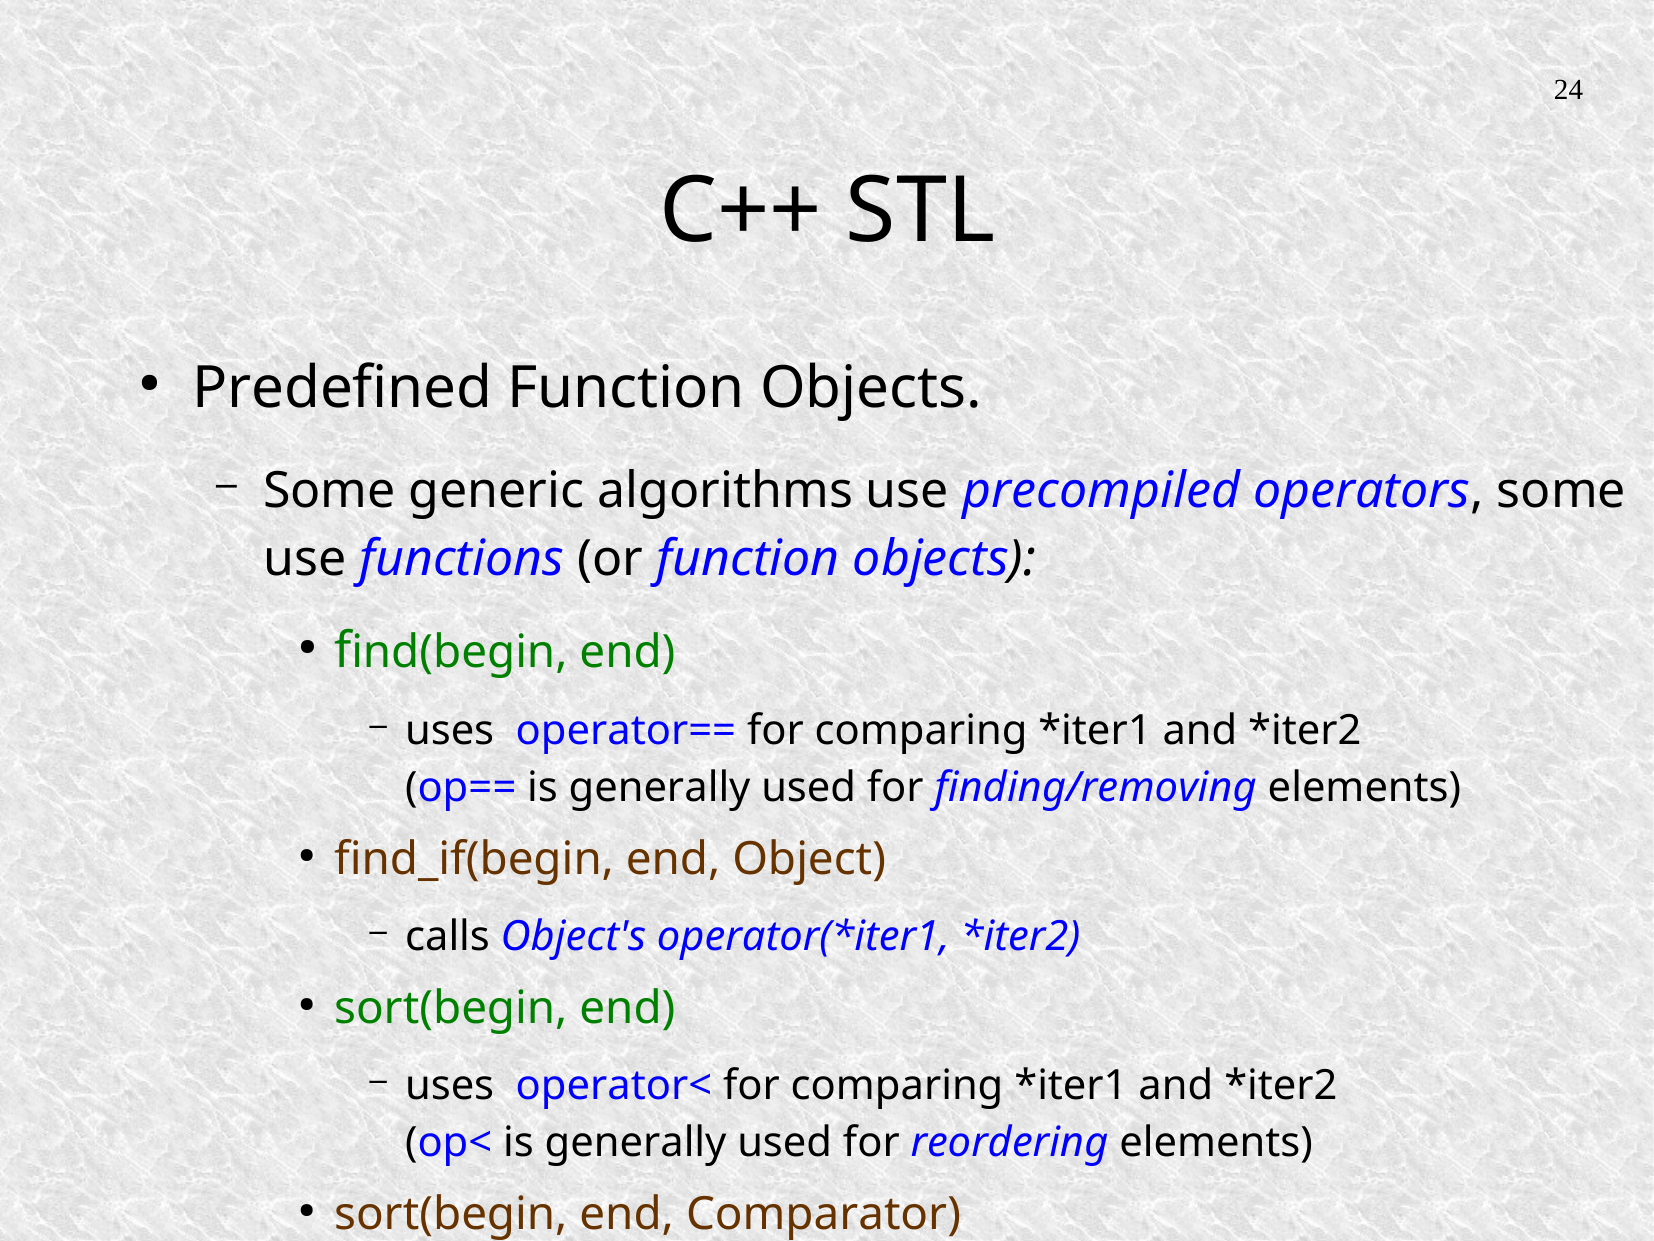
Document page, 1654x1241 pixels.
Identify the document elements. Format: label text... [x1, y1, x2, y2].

picture [0, 0, 1654, 1241]
list Predefined Function Objects. Some generic algorithms use precompiled operators, some use functions (or function objects): find(begin, end) uses operator== for comparing *iter1 and *iter2 (op== is generally used for finding/removing elements) find_if(begin, end, Object) calls Object's operator(*iter1, *iter2) sort(begin, end) uses operator< for comparing *iter1 and *iter2 (op< is generally used for reordering elements) sort(begin, end, Comparator) calls Comparator's operator(*iter1, *iter2) [121, 344, 1633, 1227]
title C++ STL [121, 102, 1534, 311]
